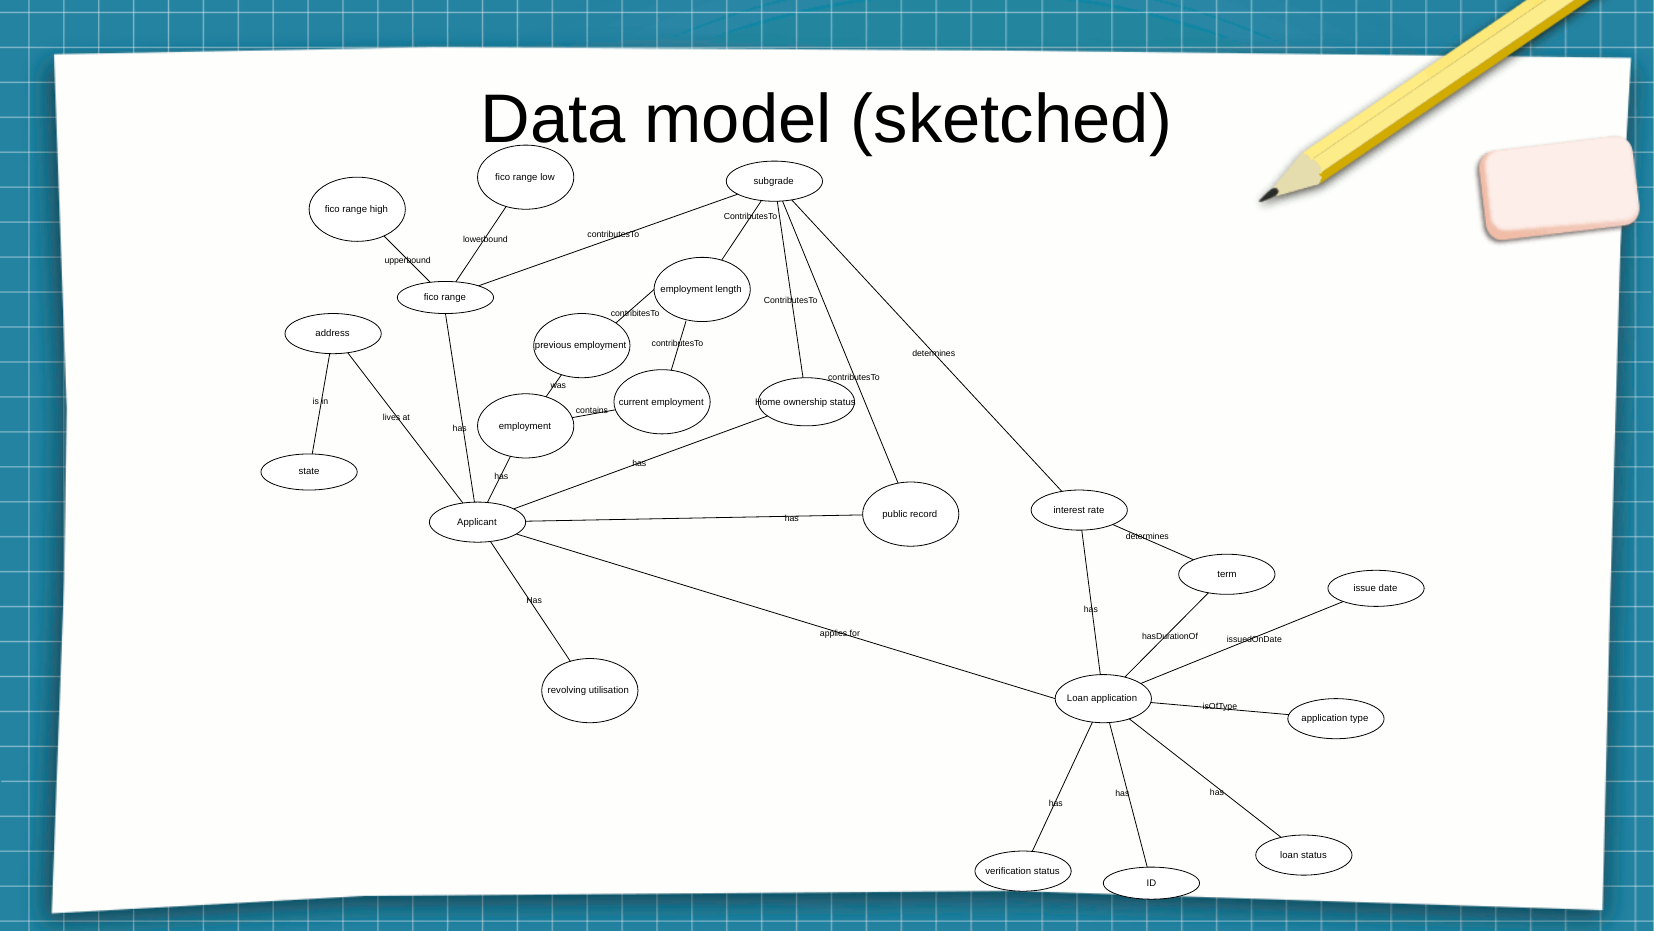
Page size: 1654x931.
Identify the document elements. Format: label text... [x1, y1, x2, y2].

title Data model (sketched) [82, 37, 1571, 193]
picture [260, 144, 1426, 901]
